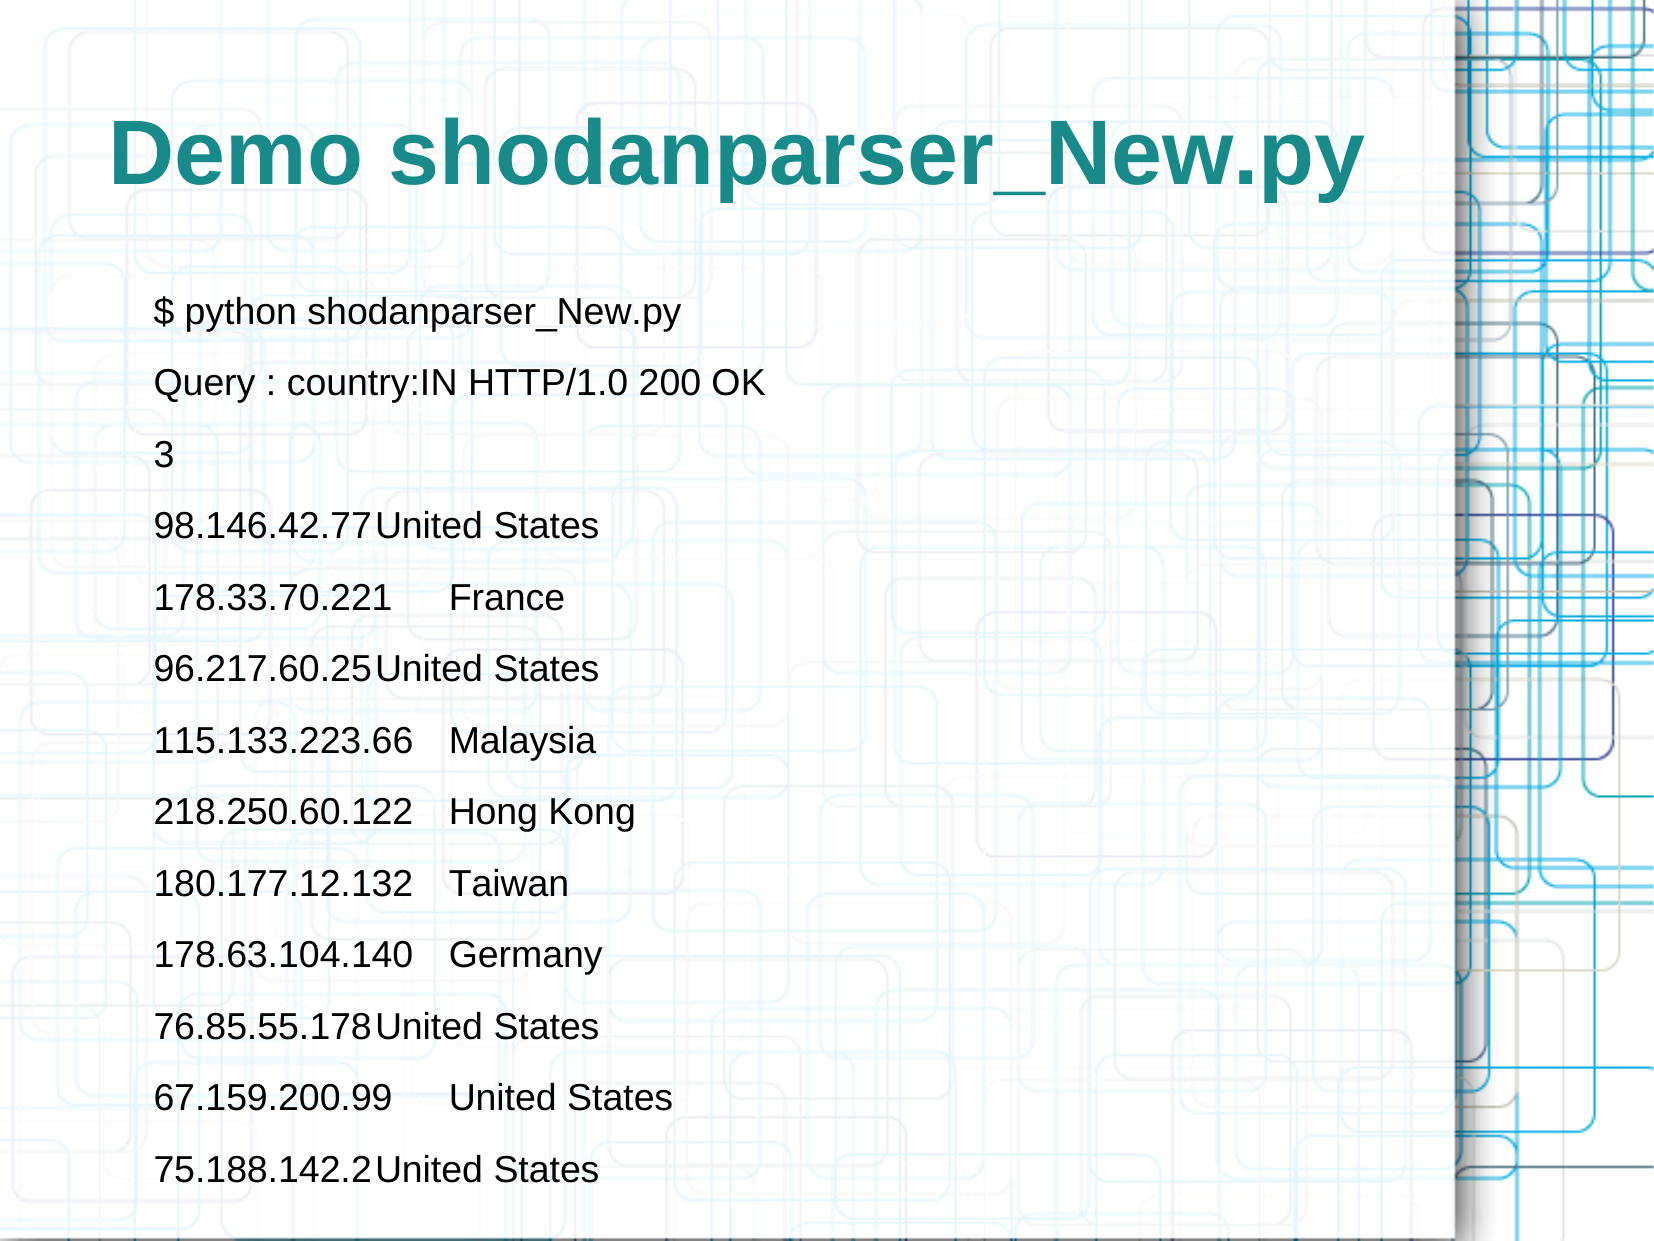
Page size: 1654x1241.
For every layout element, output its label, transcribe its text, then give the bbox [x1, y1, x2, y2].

picture [0, 0, 1654, 1241]
list $ python shodanparser_New.py Query : country:IN HTTP/1.0 200 OK 3 98.146.42.77 United States 178.33.70.221 France 96.217.60.25 United States 115.133.223.66 Malaysia 218.250.60.122 Hong Kong 180.177.12.132 Taiwan 178.63.104.140 Germany 76.85.55.178 United States 67.159.200.99 United States 75.188.142.2 United States [82, 290, 1418, 1241]
title Demo shodanparser_New.py [59, 49, 1418, 257]
